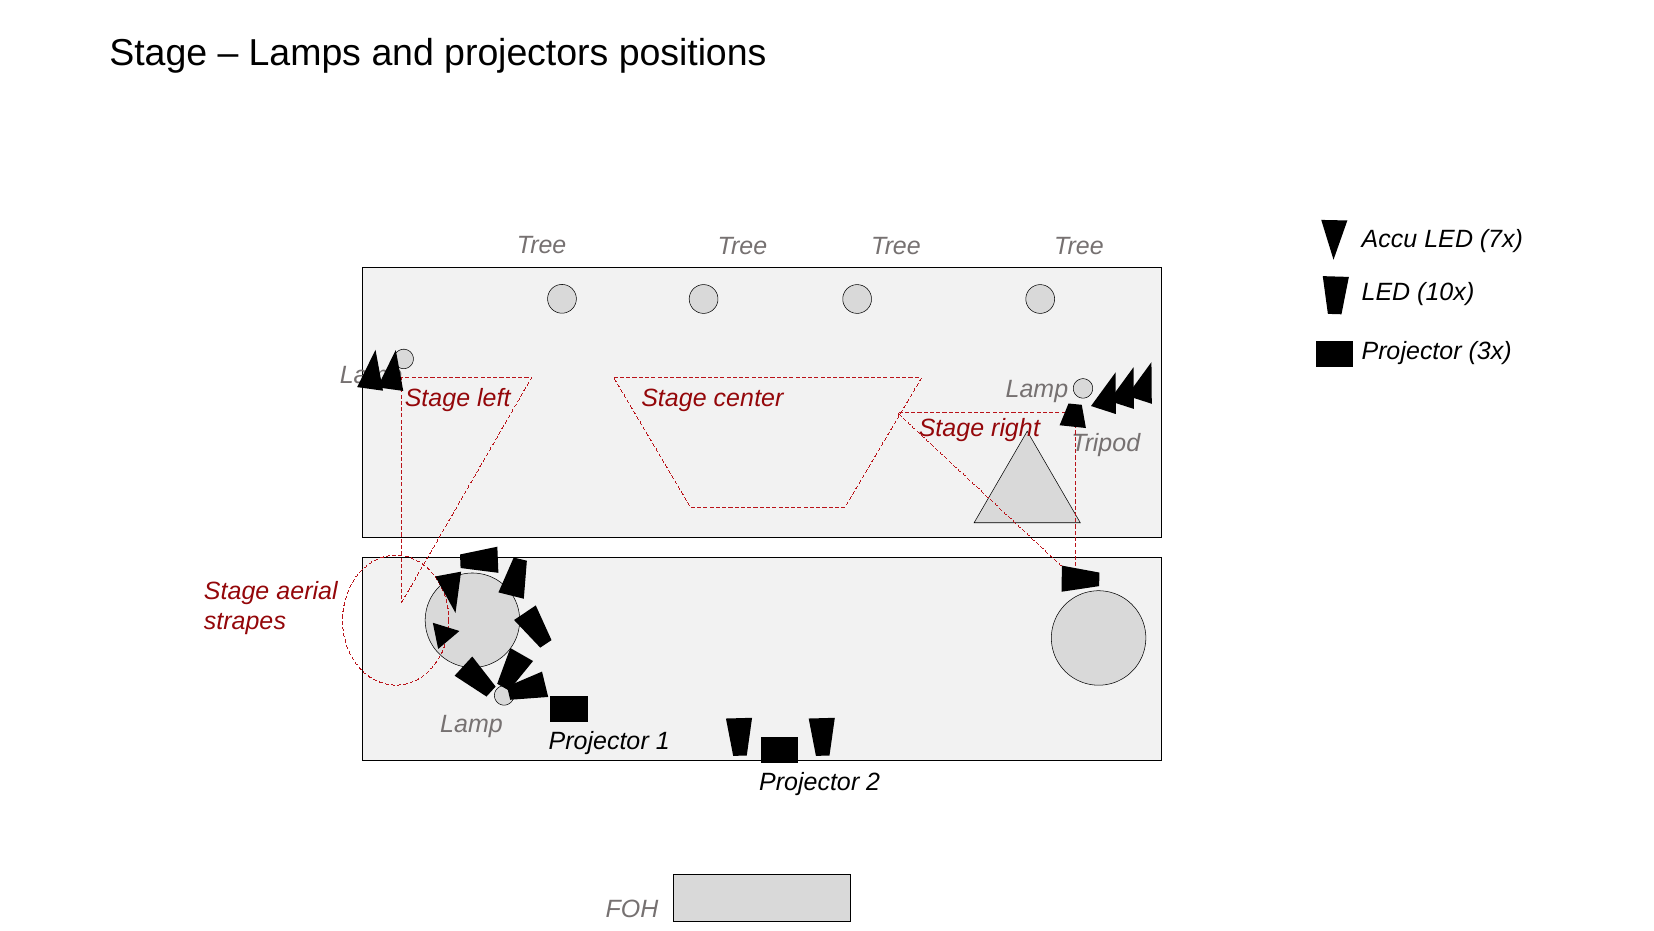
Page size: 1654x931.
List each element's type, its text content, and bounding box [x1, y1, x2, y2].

text_box Projector (3x) [1346, 327, 1541, 373]
text_box Stage right [903, 403, 1081, 449]
text_box [1323, 277, 1346, 314]
text_box Tree [501, 221, 598, 267]
text_box Stage center [626, 374, 804, 420]
text_box [1322, 220, 1346, 257]
text_box Stage left [389, 374, 567, 420]
text_box [358, 353, 402, 390]
text_box Stage – Lamps and projectors positions [94, 23, 959, 83]
text_box [673, 874, 851, 922]
text_box [362, 547, 1161, 760]
text_box LED (10x) [1346, 268, 1490, 314]
text_box [362, 267, 1161, 538]
text_box Projector 2 [744, 758, 896, 804]
text_box Tree [702, 221, 799, 268]
text_box Projector 1 [533, 716, 686, 762]
text_box Lamp [324, 351, 421, 397]
text_box FOH [590, 885, 687, 931]
text_box Lamp [990, 365, 1087, 411]
text_box Tripod [1056, 419, 1199, 465]
text_box Tree [856, 221, 953, 268]
text_box Lamp [425, 699, 522, 746]
text_box Tree [1039, 221, 1136, 268]
text_box Accu LED (7x) [1346, 214, 1539, 260]
text_box [1316, 342, 1346, 367]
text_box Stage aerial strapes [188, 566, 367, 642]
